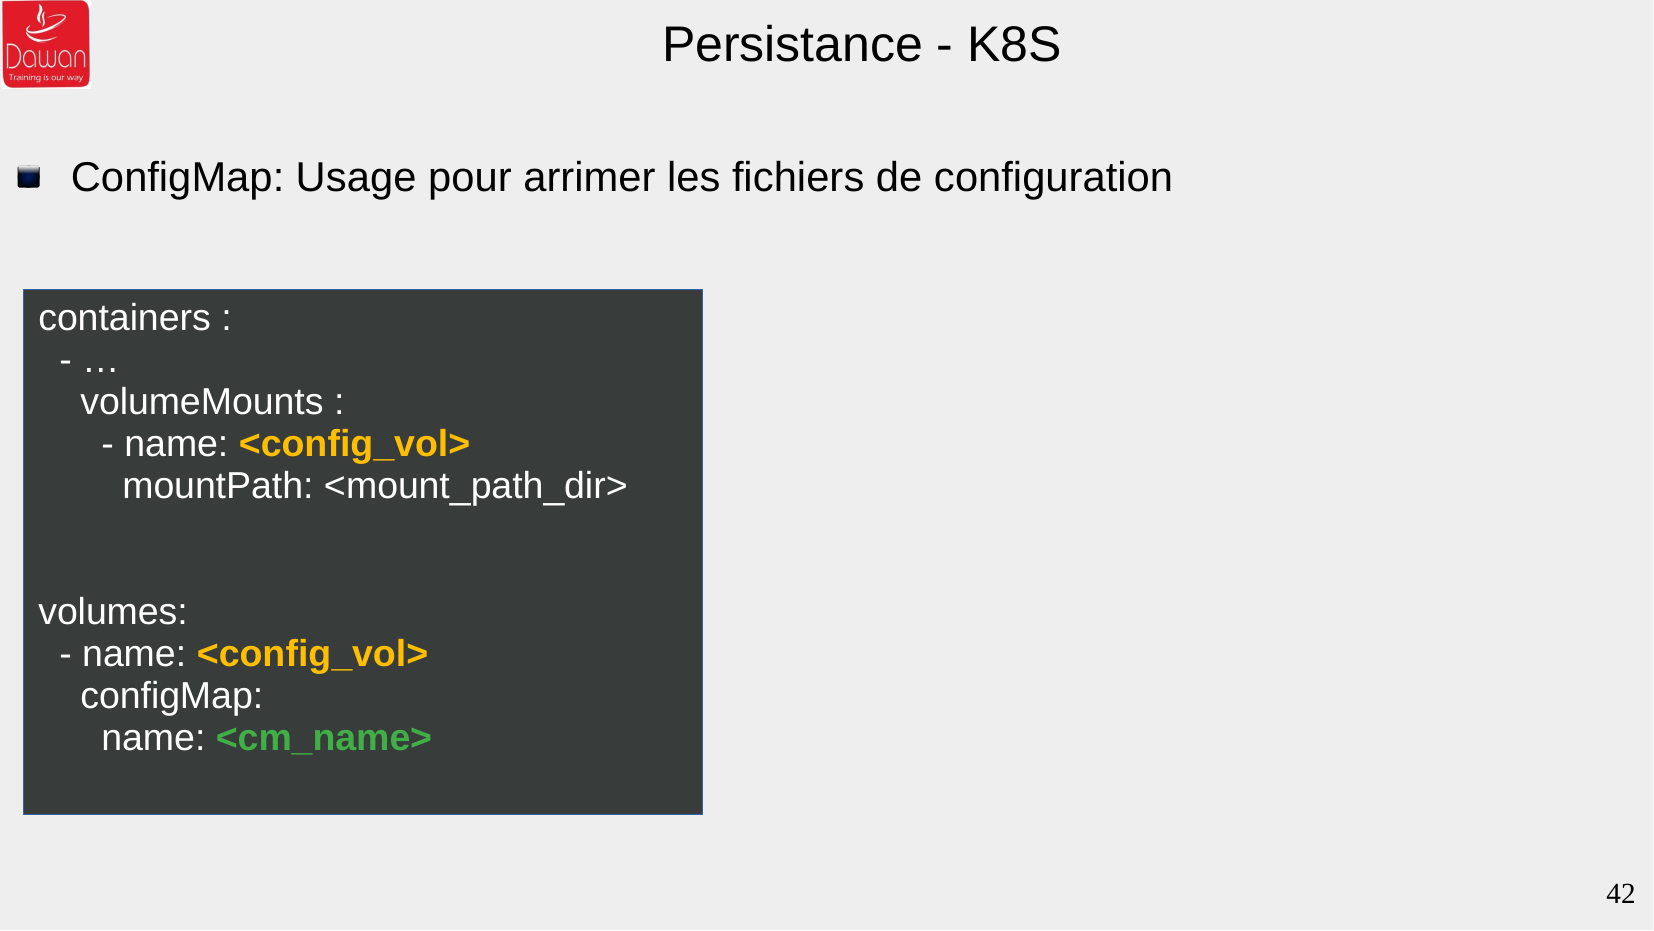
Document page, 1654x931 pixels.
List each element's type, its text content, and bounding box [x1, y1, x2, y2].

title Persistance - K8S [366, 0, 1287, 88]
text_box containers : - … volumeMounts : - name: <config_vol> mountPath: <mount_path_dir> volumes: - name: <config_vol> configMap: name: <cm_name> [23, 289, 703, 815]
list ConfigMap: Usage pour arrimer les fichiers de configuration [0, 88, 1654, 886]
picture [1, 0, 91, 88]
